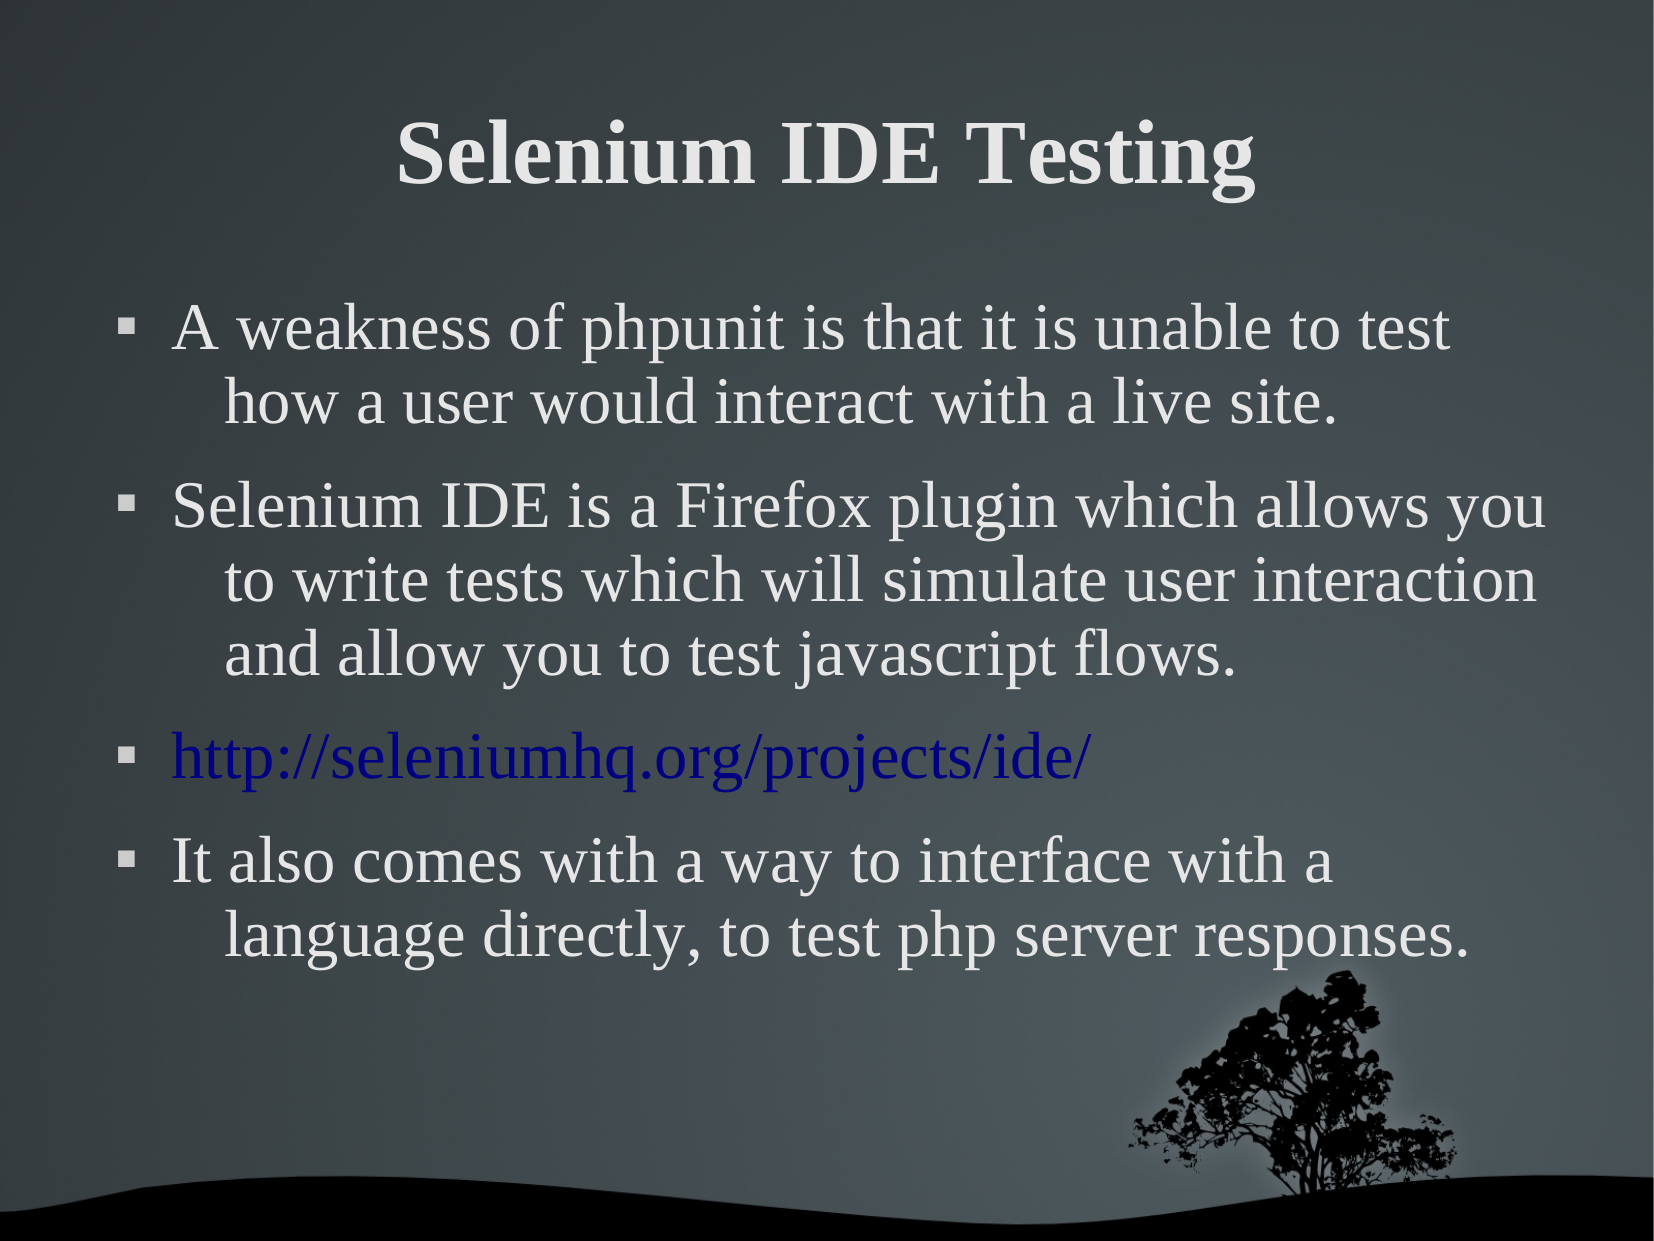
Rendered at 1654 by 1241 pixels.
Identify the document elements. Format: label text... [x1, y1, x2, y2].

title Selenium IDE Testing [82, 49, 1571, 257]
list A weakness of phpunit is that it is unable to test how a user would interact with a live site. Selenium IDE is a Firefox plugin which allows you to write tests which will simulate user interaction and allow you to test javascript flows. http://seleniumhq.org/projects/ide/ It also comes with a way to interface with a language directly, to test php server responses. [82, 290, 1571, 1109]
picture [0, 0, 1654, 1241]
